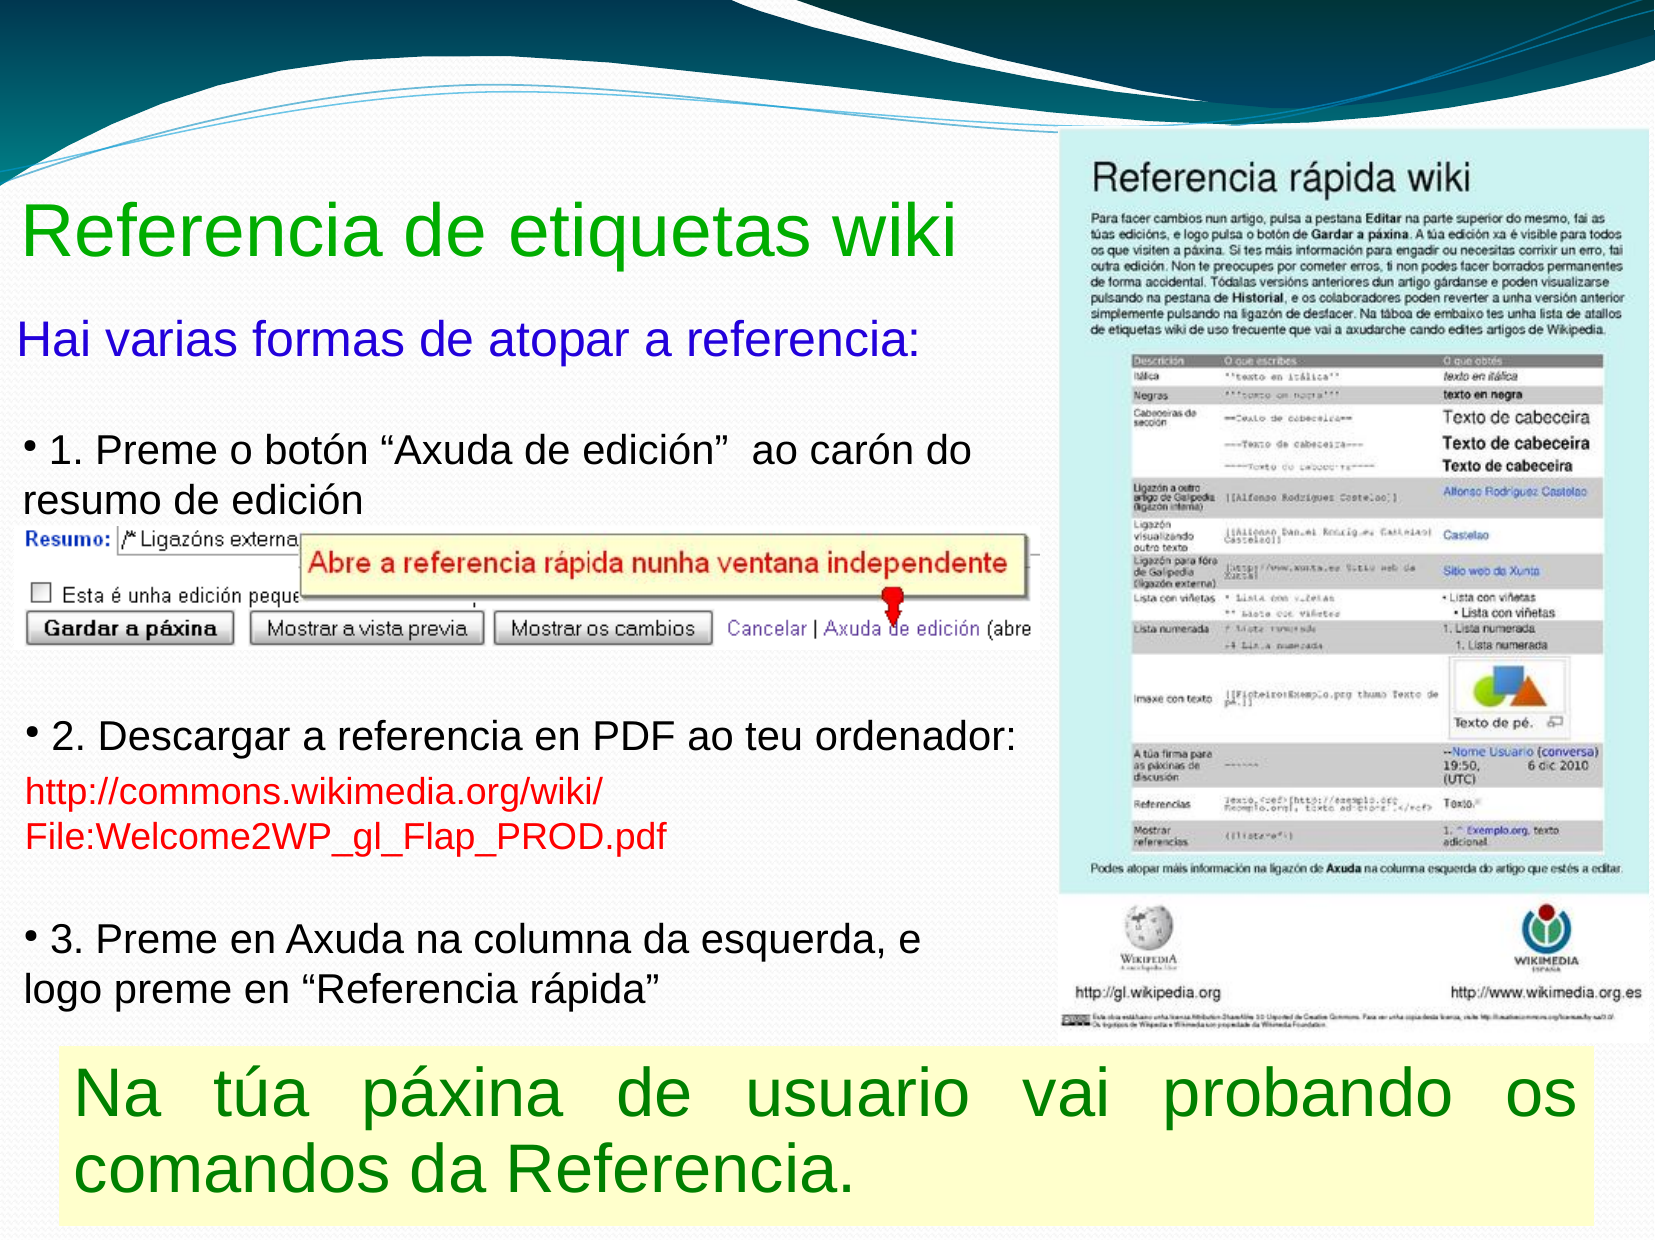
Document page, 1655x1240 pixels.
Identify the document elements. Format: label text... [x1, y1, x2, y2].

table_header Na túa páxina de usuario vai probando os comandos da Referencia. [59, 1046, 1594, 1226]
subtitle Referencia de etiquetas wiki [3, 173, 1008, 267]
picture [0, 57, 1655, 1240]
subtitle 2. Descargar a referencia en PDF ao teu ordenador: http://commons.wikimedia.org/wiki/File:Welcome2WP_gl_Flap_PROD.pdf [8, 696, 1058, 869]
picture [735, 0, 1183, 99]
subtitle 1. Preme o botón “Axuda de edición” ao carón do resumo de edición [5, 413, 1058, 532]
subtitle 3. Preme en Axuda na columna da esquerda, e logo preme en “Referencia rápida” [6, 904, 1010, 1016]
subtitle Hai varias formas de atopar a referencia: [0, 298, 1004, 355]
